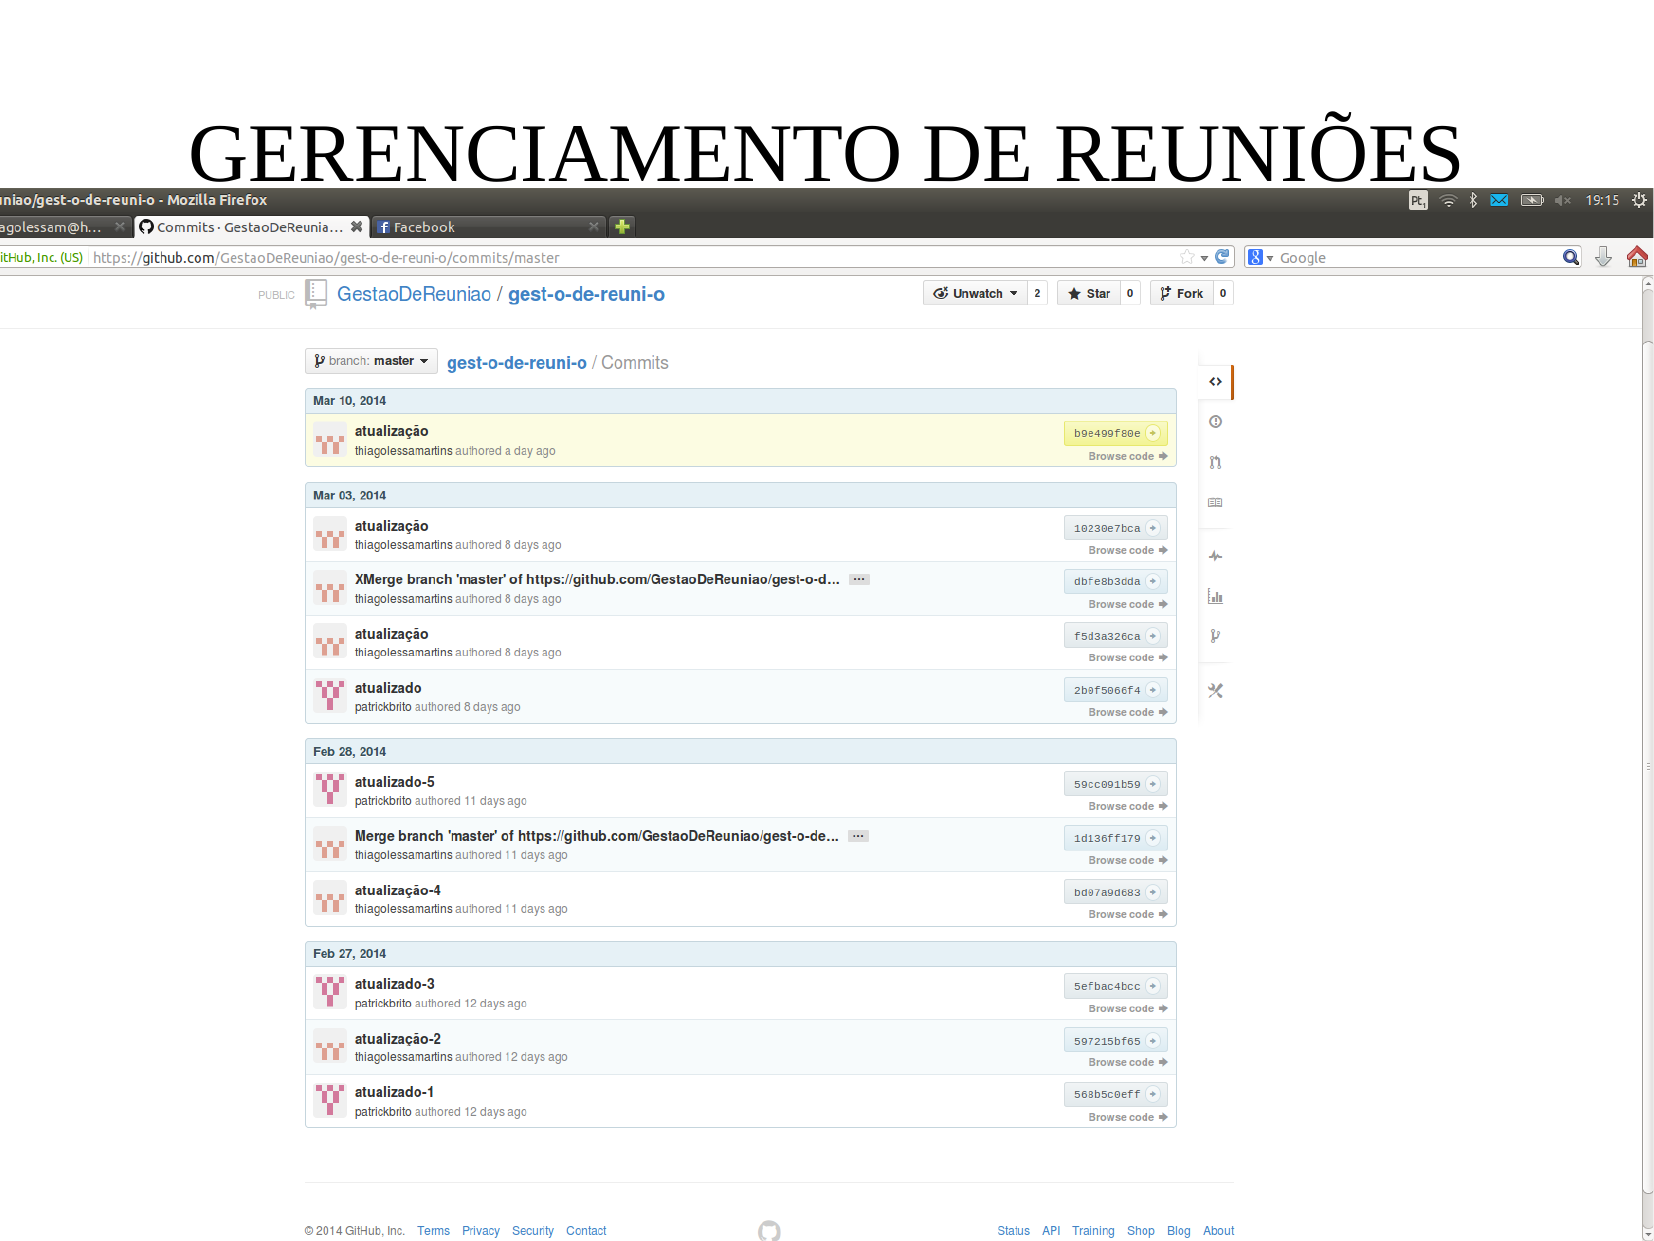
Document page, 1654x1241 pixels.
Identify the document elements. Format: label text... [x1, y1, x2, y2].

title GERENCIAMENTO DE REUNIÕES [82, 49, 1571, 188]
picture [0, 188, 1654, 1241]
